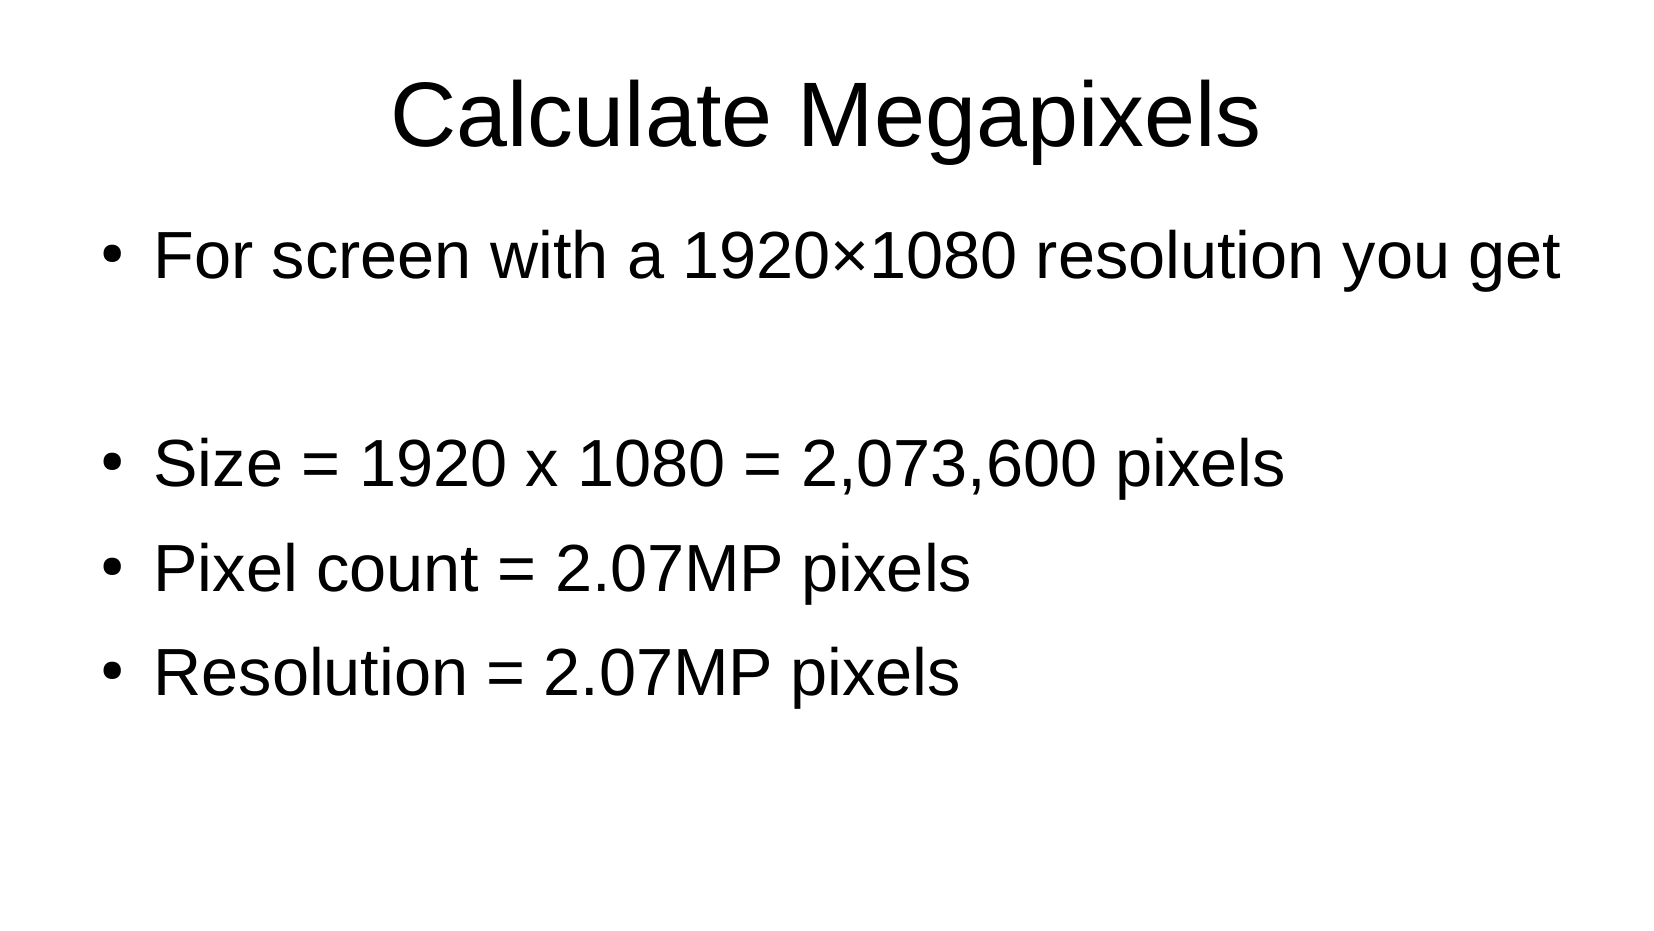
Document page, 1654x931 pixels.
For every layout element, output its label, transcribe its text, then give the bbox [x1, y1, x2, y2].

list For screen with a 1920×1080 resolution you get Size = 1920 x 1080 = 2,073,600 pixels Pixel count = 2.07MP pixels Resolution = 2.07MP pixels [82, 217, 1571, 758]
title Calculate Megapixels [82, 37, 1571, 193]
